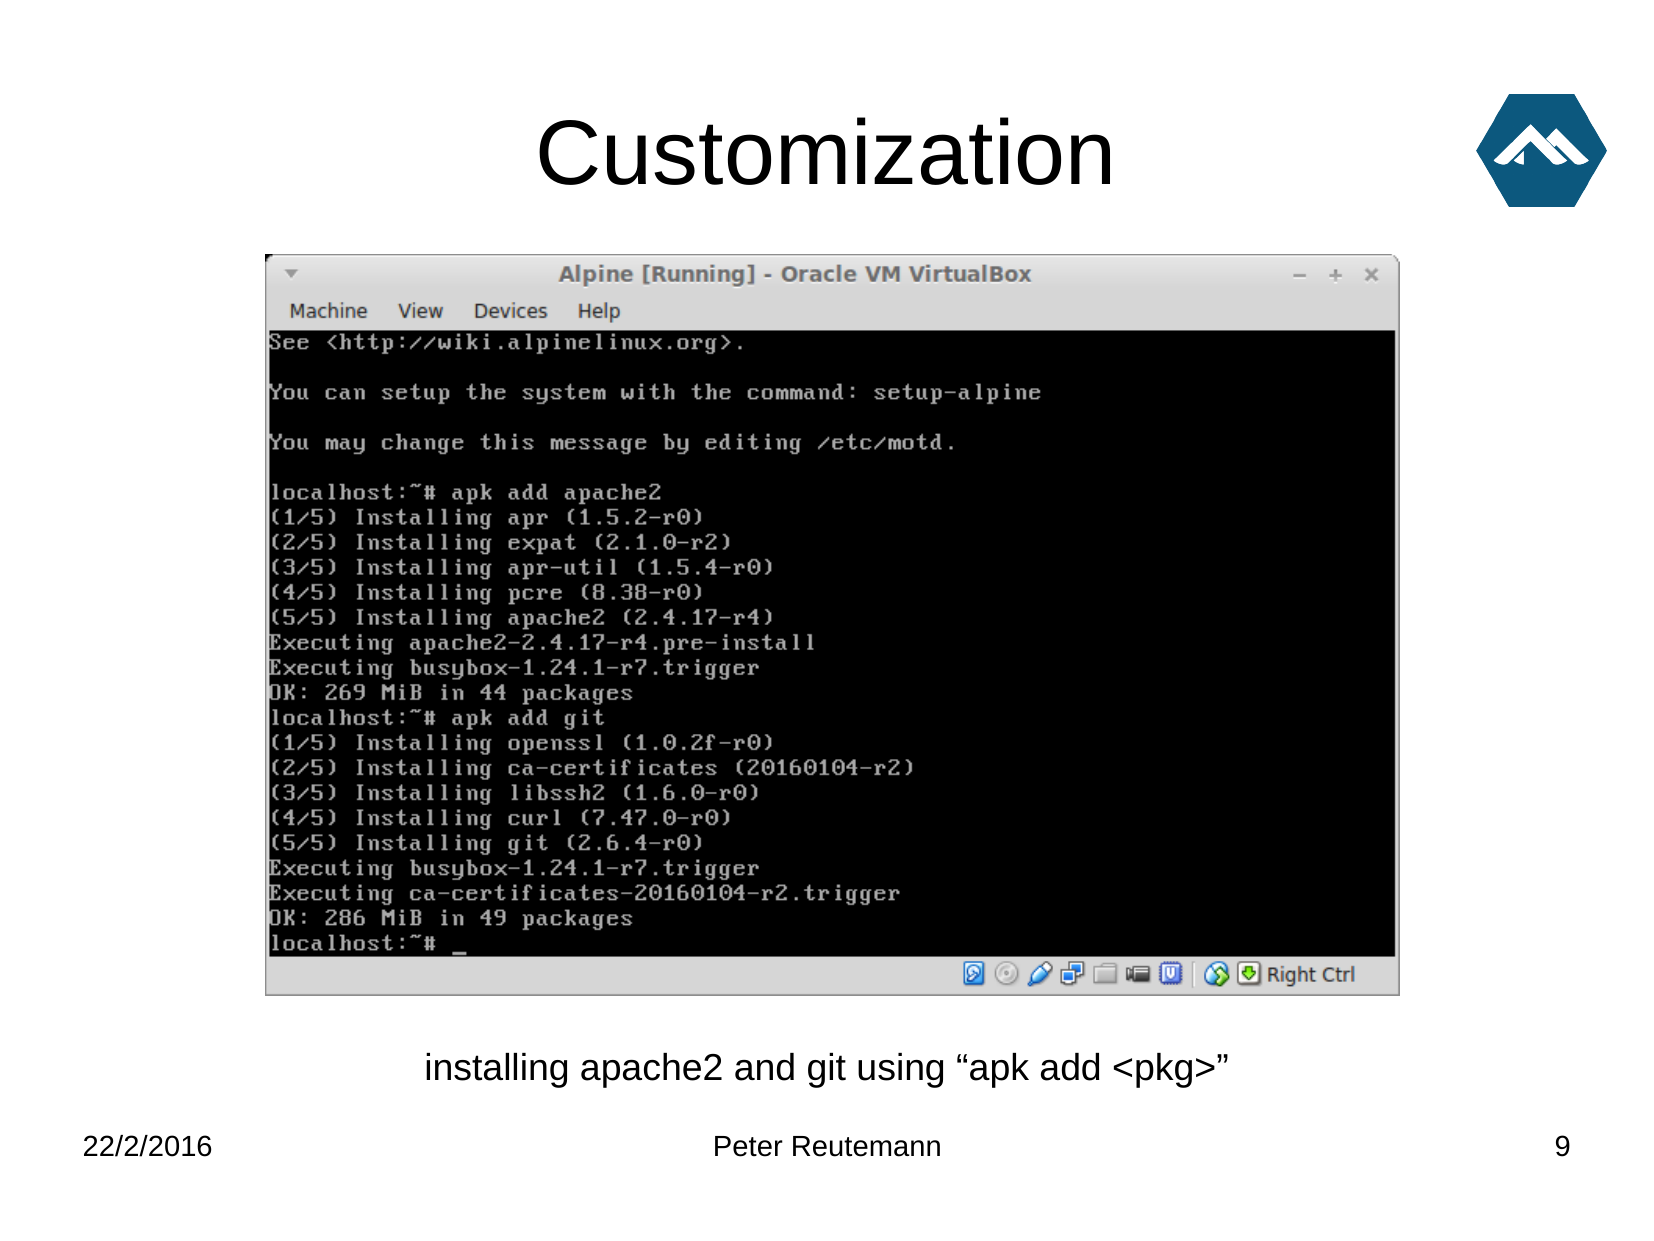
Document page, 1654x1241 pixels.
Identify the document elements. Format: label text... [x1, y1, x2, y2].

picture [1476, 94, 1607, 207]
picture [265, 254, 1400, 996]
title Customization [82, 49, 1571, 257]
text_box installing apache2 and git using “apk add <pkg>” [409, 1039, 1244, 1097]
